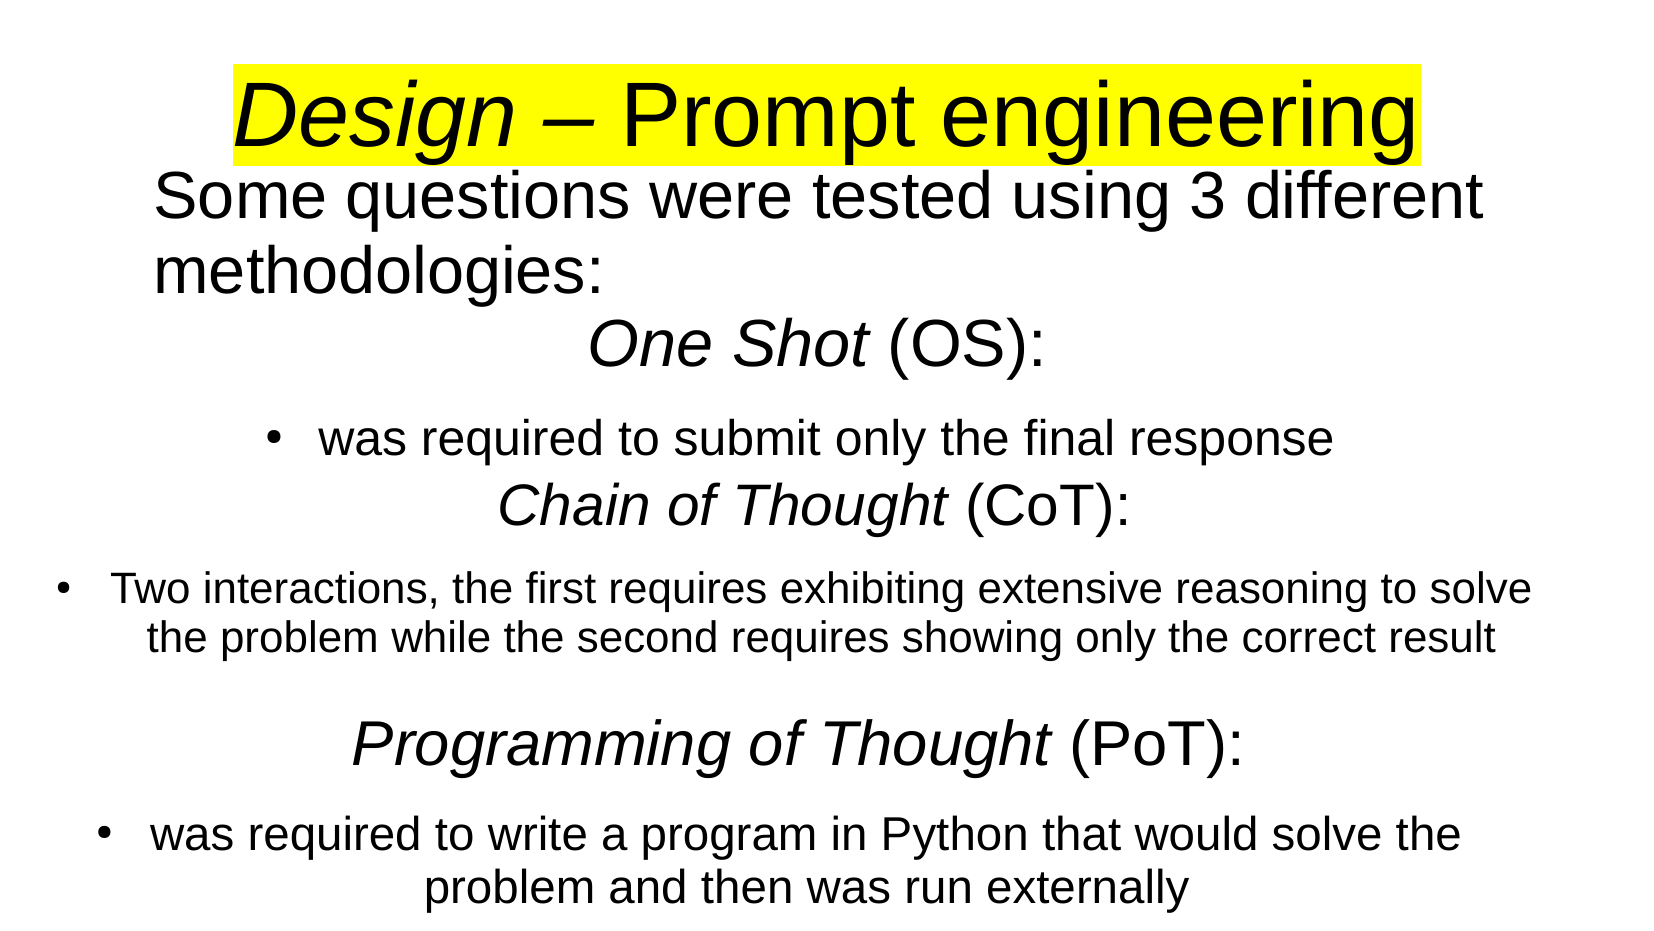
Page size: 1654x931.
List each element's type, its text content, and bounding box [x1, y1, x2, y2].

list Some questions were tested using 3 different methodologies: [82, 158, 1571, 325]
list Chain of Thought (CoT): Two interactions, the first requires exhibiting extensive reasoning to solve the problem while the second requires showing only the correct result [47, 472, 1536, 680]
list Programming of Thought (PoT): was required to write a program in Python that would solve the problem and then was run externally [29, 708, 1518, 916]
list One Shot (OS): was required to submit only the final response [47, 306, 1536, 472]
title Design – Prompt engineering [82, 37, 1571, 158]
